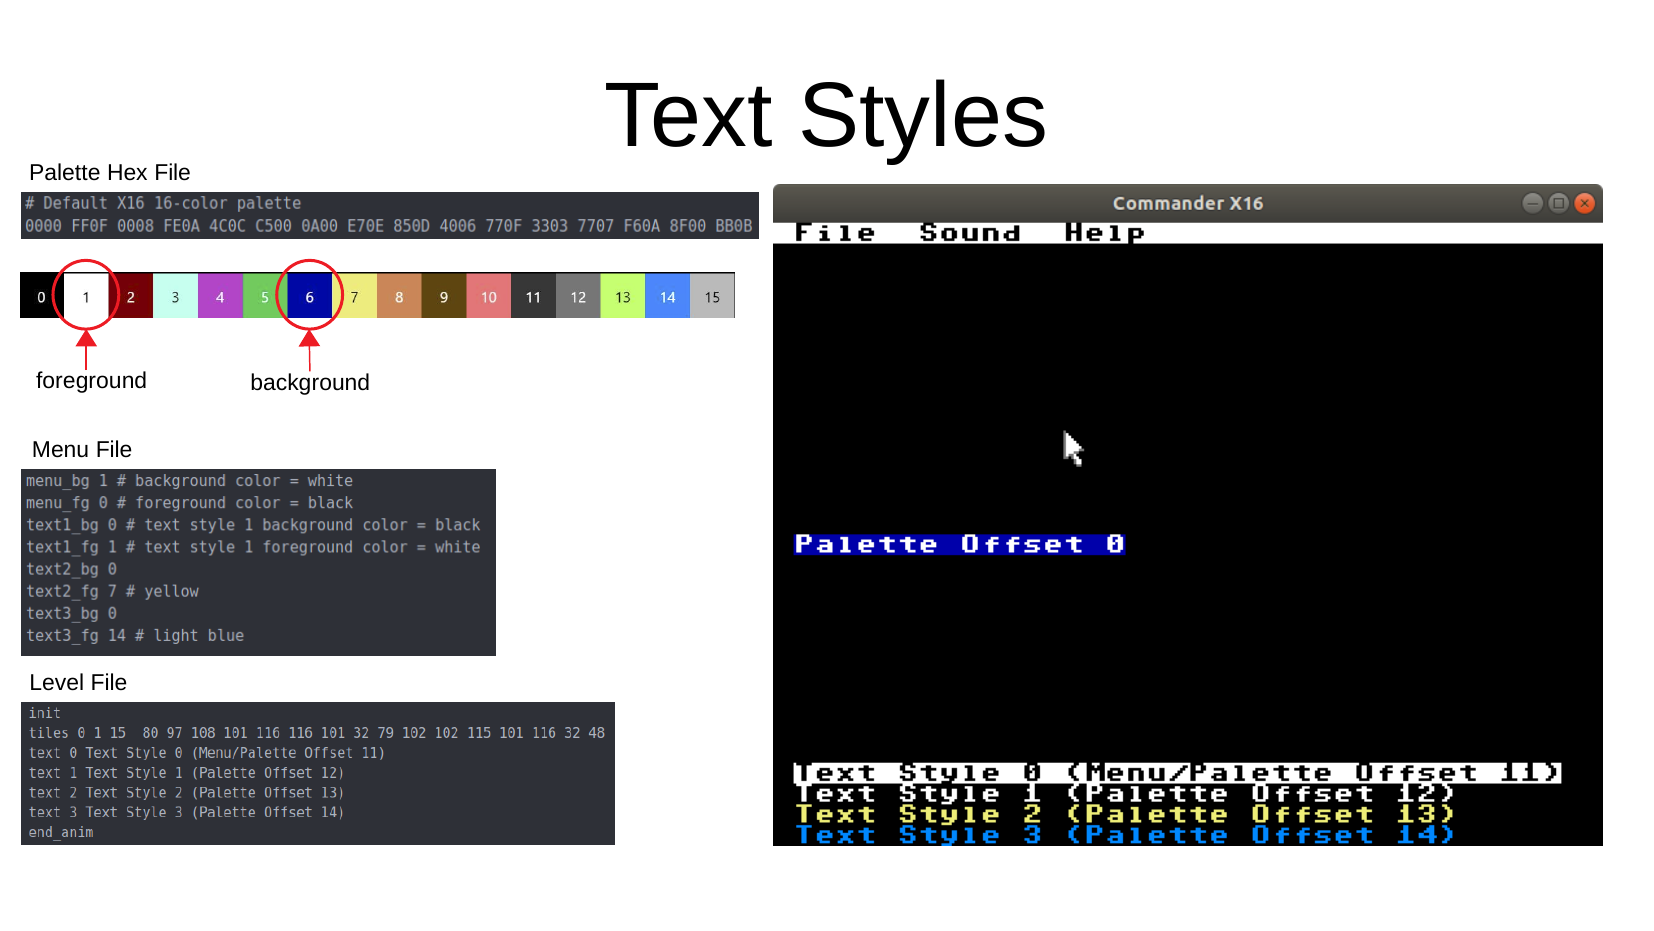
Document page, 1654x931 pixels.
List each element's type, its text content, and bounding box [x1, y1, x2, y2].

picture [21, 192, 759, 239]
title Text Styles [82, 37, 1571, 193]
picture [773, 184, 1603, 846]
text_box foreground [21, 360, 163, 401]
picture [336, 272, 735, 319]
text_box Menu File [17, 428, 148, 470]
picture [279, 272, 341, 319]
picture [21, 469, 496, 656]
picture [21, 702, 615, 845]
picture [112, 272, 283, 319]
picture [20, 272, 59, 319]
text_box Level File [14, 662, 143, 703]
text_box Palette Hex File [14, 152, 207, 193]
picture [55, 272, 117, 319]
text_box background [235, 362, 386, 403]
